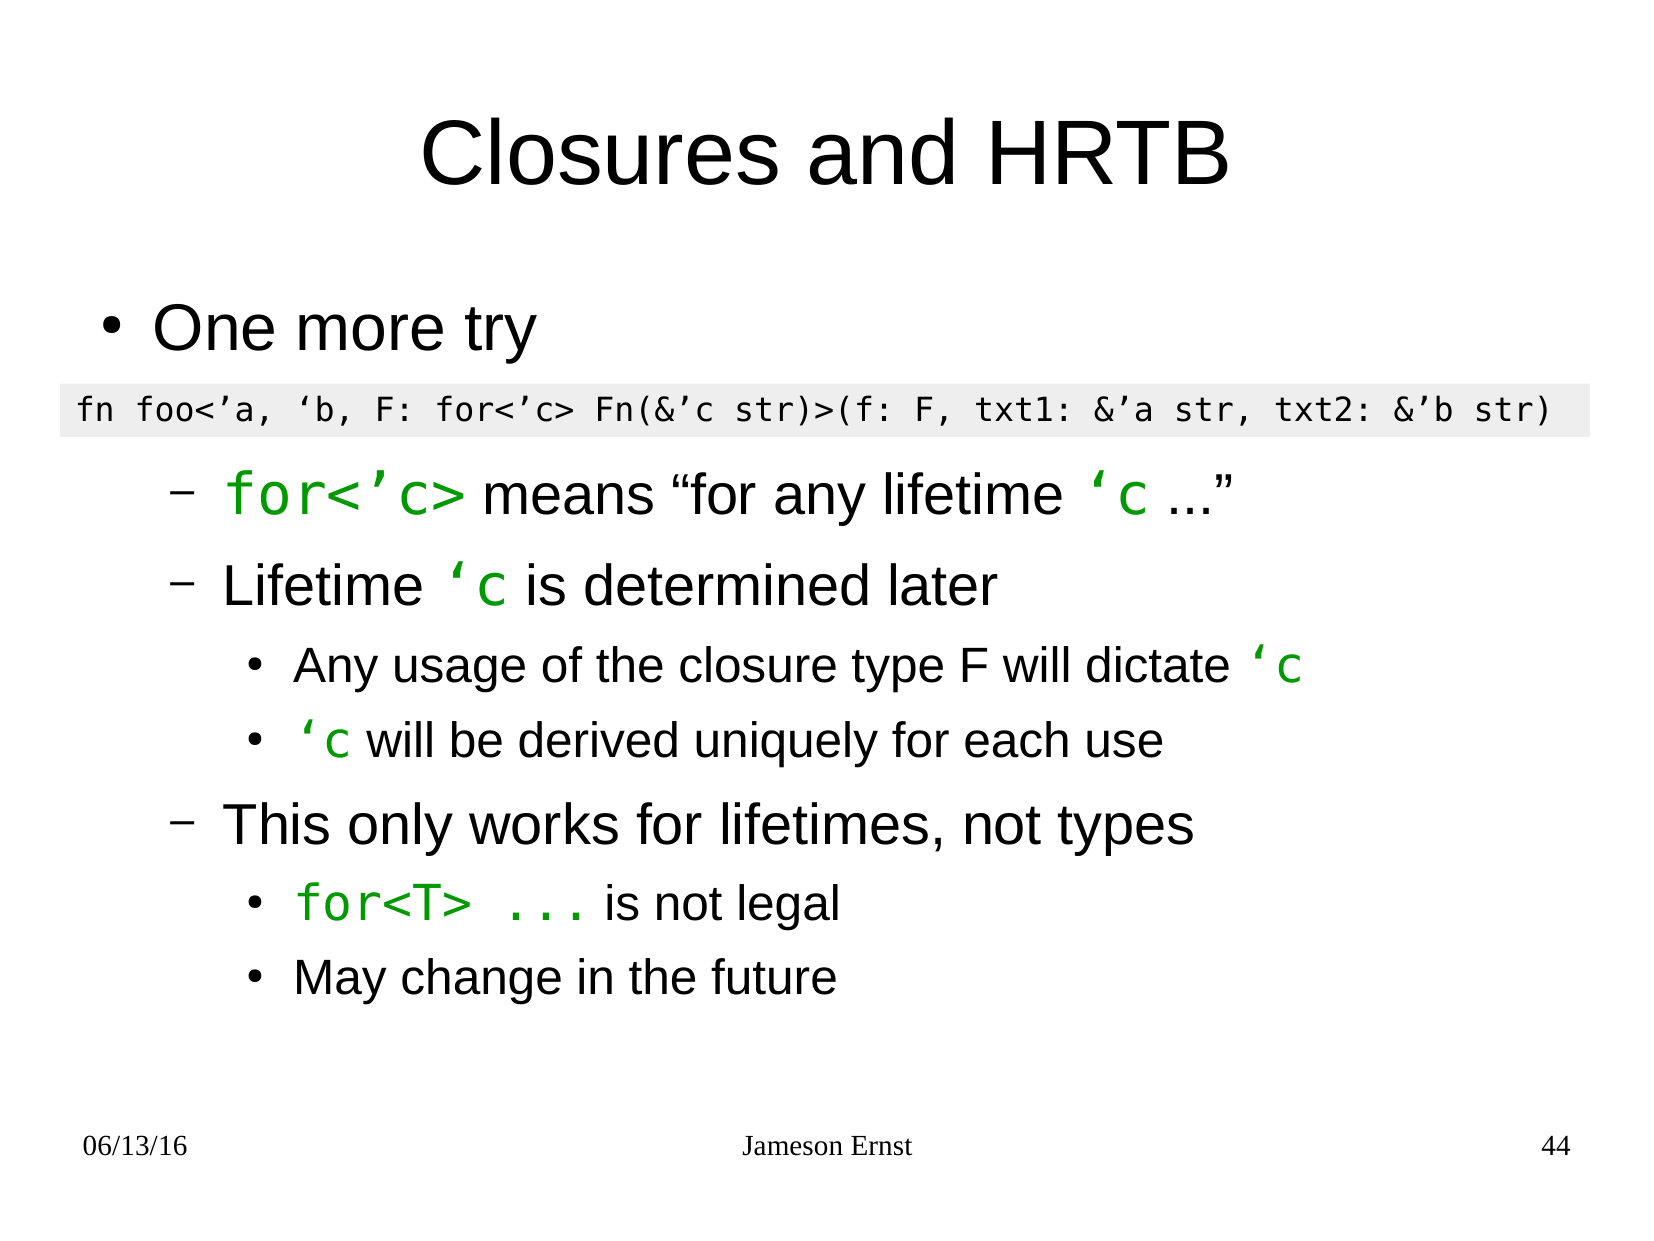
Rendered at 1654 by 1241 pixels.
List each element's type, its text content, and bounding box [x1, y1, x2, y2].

list One more try for<’c> means “for any lifetime ‘c ...” Lifetime ‘c is determined later Any usage of the closure type F will dictate ‘c ‘c will be derived uniquely for each use This only works for lifetimes, not types for<T> ... is not legal May change in the future [82, 290, 1571, 383]
text_box fn foo<’a, ‘b, F: for<’c> Fn(&’c str)>(f: F, txt1: &’a str, txt2: &’b str) [60, 383, 1591, 437]
list One more try for<’c> means “for any lifetime ‘c ...” Lifetime ‘c is determined later Any usage of the closure type F will dictate ‘c ‘c will be derived uniquely for each use This only works for lifetimes, not types for<T> ... is not legal May change in the future [82, 437, 1571, 1010]
title Closures and HRTB [82, 49, 1571, 257]
